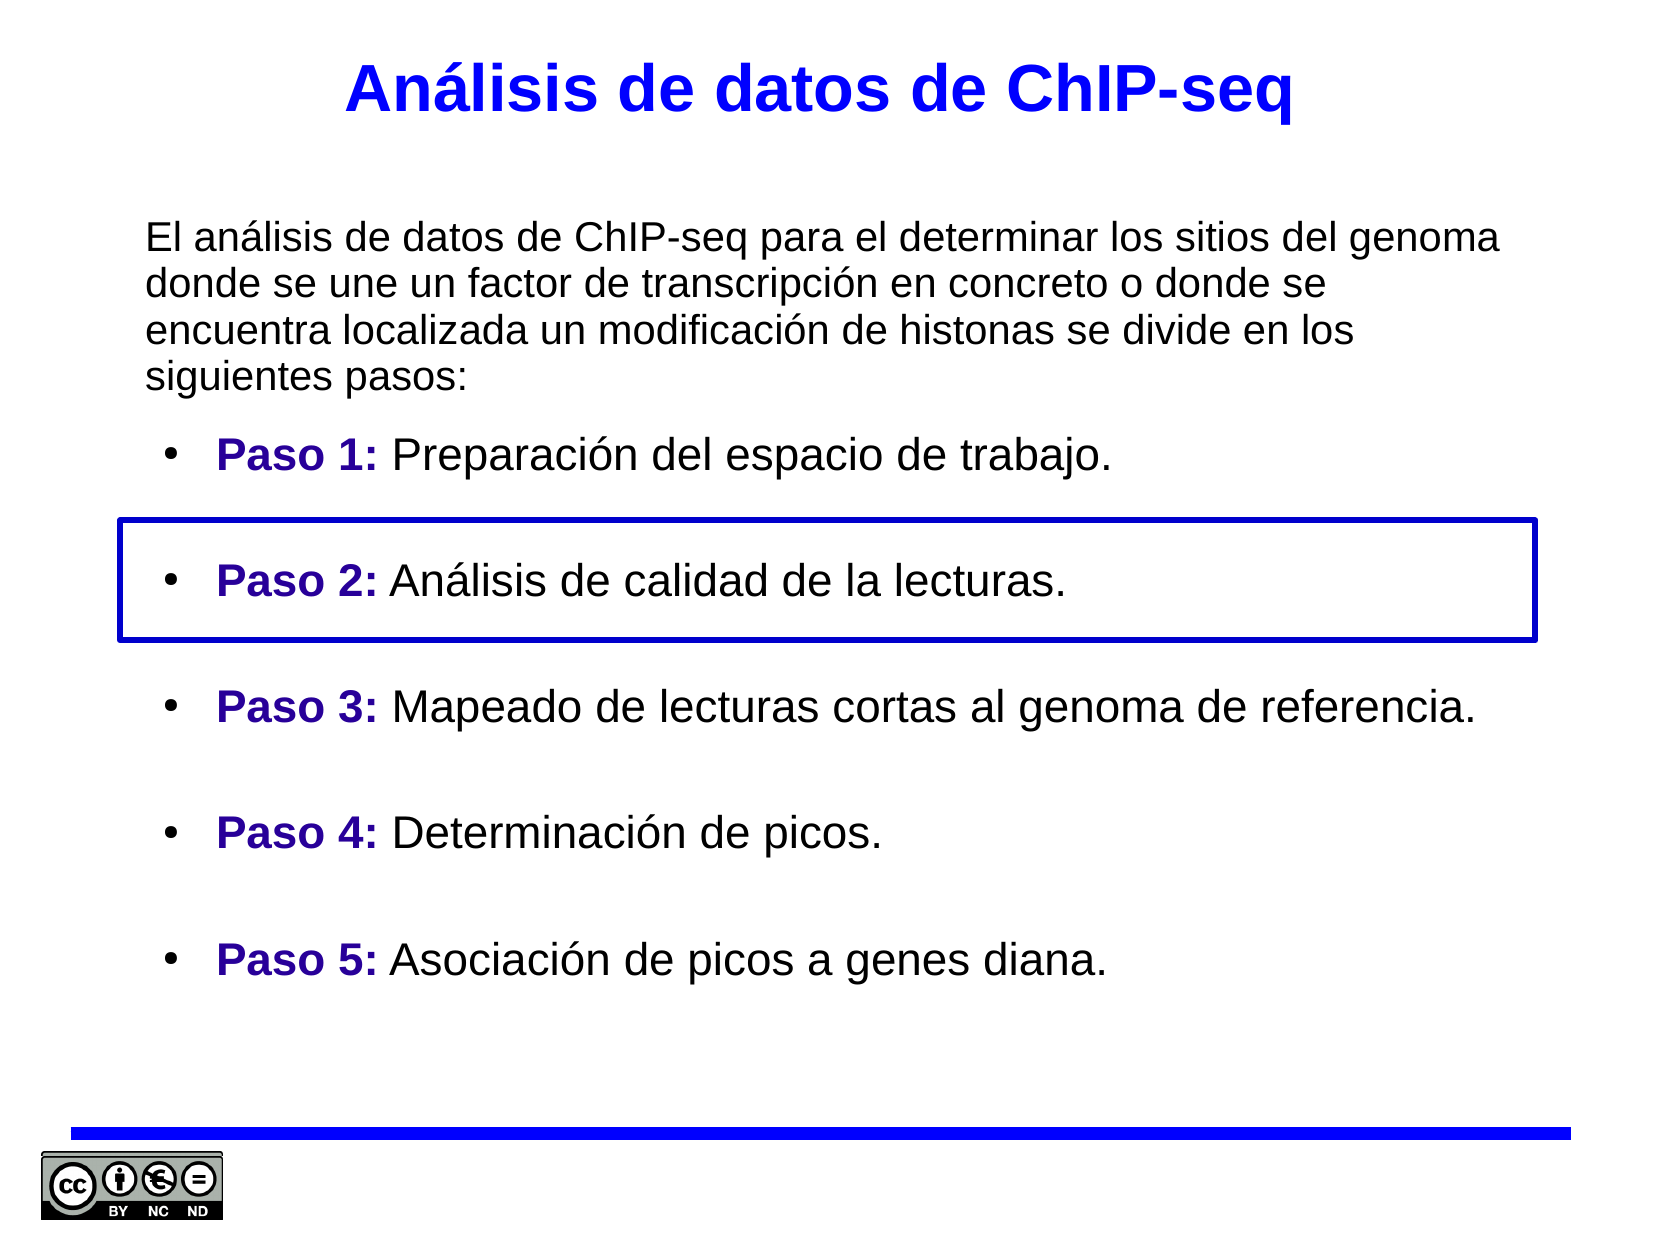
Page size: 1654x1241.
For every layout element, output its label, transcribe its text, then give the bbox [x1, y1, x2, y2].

list El análisis de datos de ChIP-seq para el determinar los sitios del genoma donde se une un factor de transcripción en concreto o donde se encuentra localizada un modificación de histonas se divide en los siguientes pasos: Paso 1: Preparación del espacio de trabajo. Paso 2: Análisis de calidad de la lecturas. Paso 3: Mapeado de lecturas cortas al genoma de referencia. Paso 4: Determinación de picos. Paso 5: Asociación de picos a genes diana. [123, 523, 1532, 637]
list El análisis de datos de ChIP-seq para el determinar los sitios del genoma donde se une un factor de transcripción en concreto o donde se encuentra localizada un modificación de histonas se divide en los siguientes pasos: Paso 1: Preparación del espacio de trabajo. Paso 2: Análisis de calidad de la lecturas. Paso 3: Mapeado de lecturas cortas al genoma de referencia. Paso 4: Determinación de picos. Paso 5: Asociación de picos a genes diana. [59, 159, 1536, 1064]
title Análisis de datos de ChIP-seq [94, 0, 1583, 192]
picture [41, 1151, 223, 1221]
